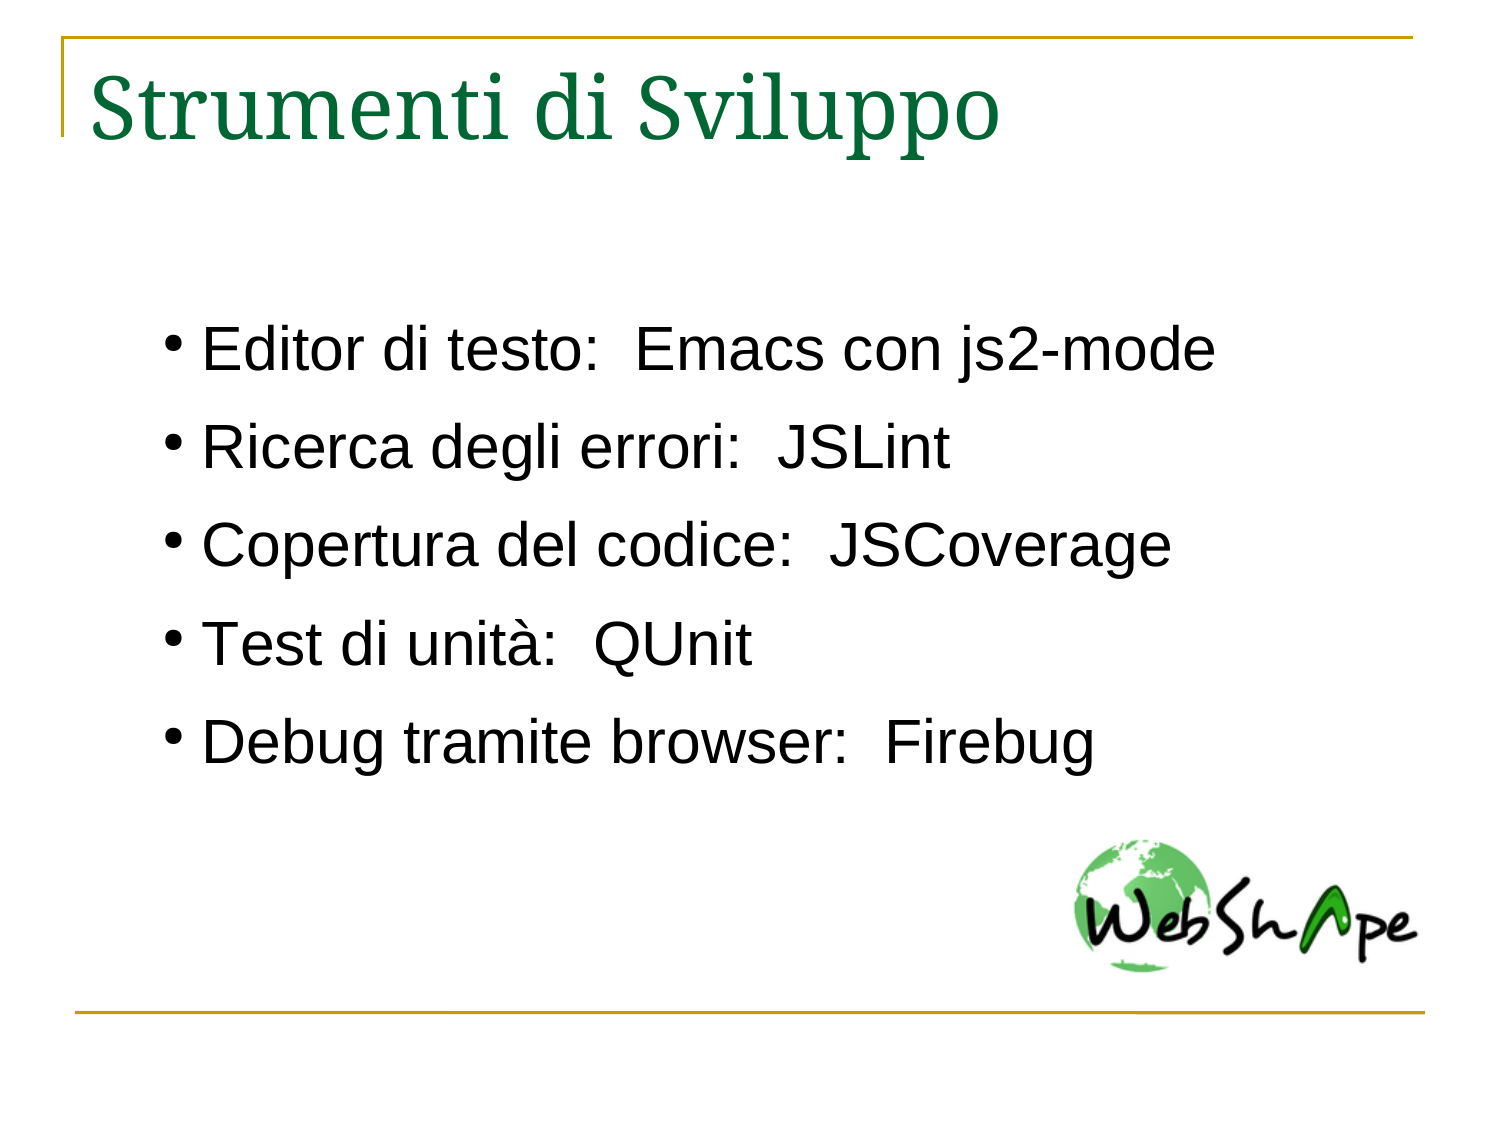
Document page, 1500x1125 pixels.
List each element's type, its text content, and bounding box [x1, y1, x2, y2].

text_box Editor di testo: Emacs con js2-mode Ricerca degli errori: JSLint Copertura del codice: JSCoverage Test di unità: QUnit Debug tramite browser: Firebug [147, 299, 1477, 888]
picture [1045, 888, 1430, 1004]
title Strumenti di Sviluppo [75, 37, 1426, 225]
